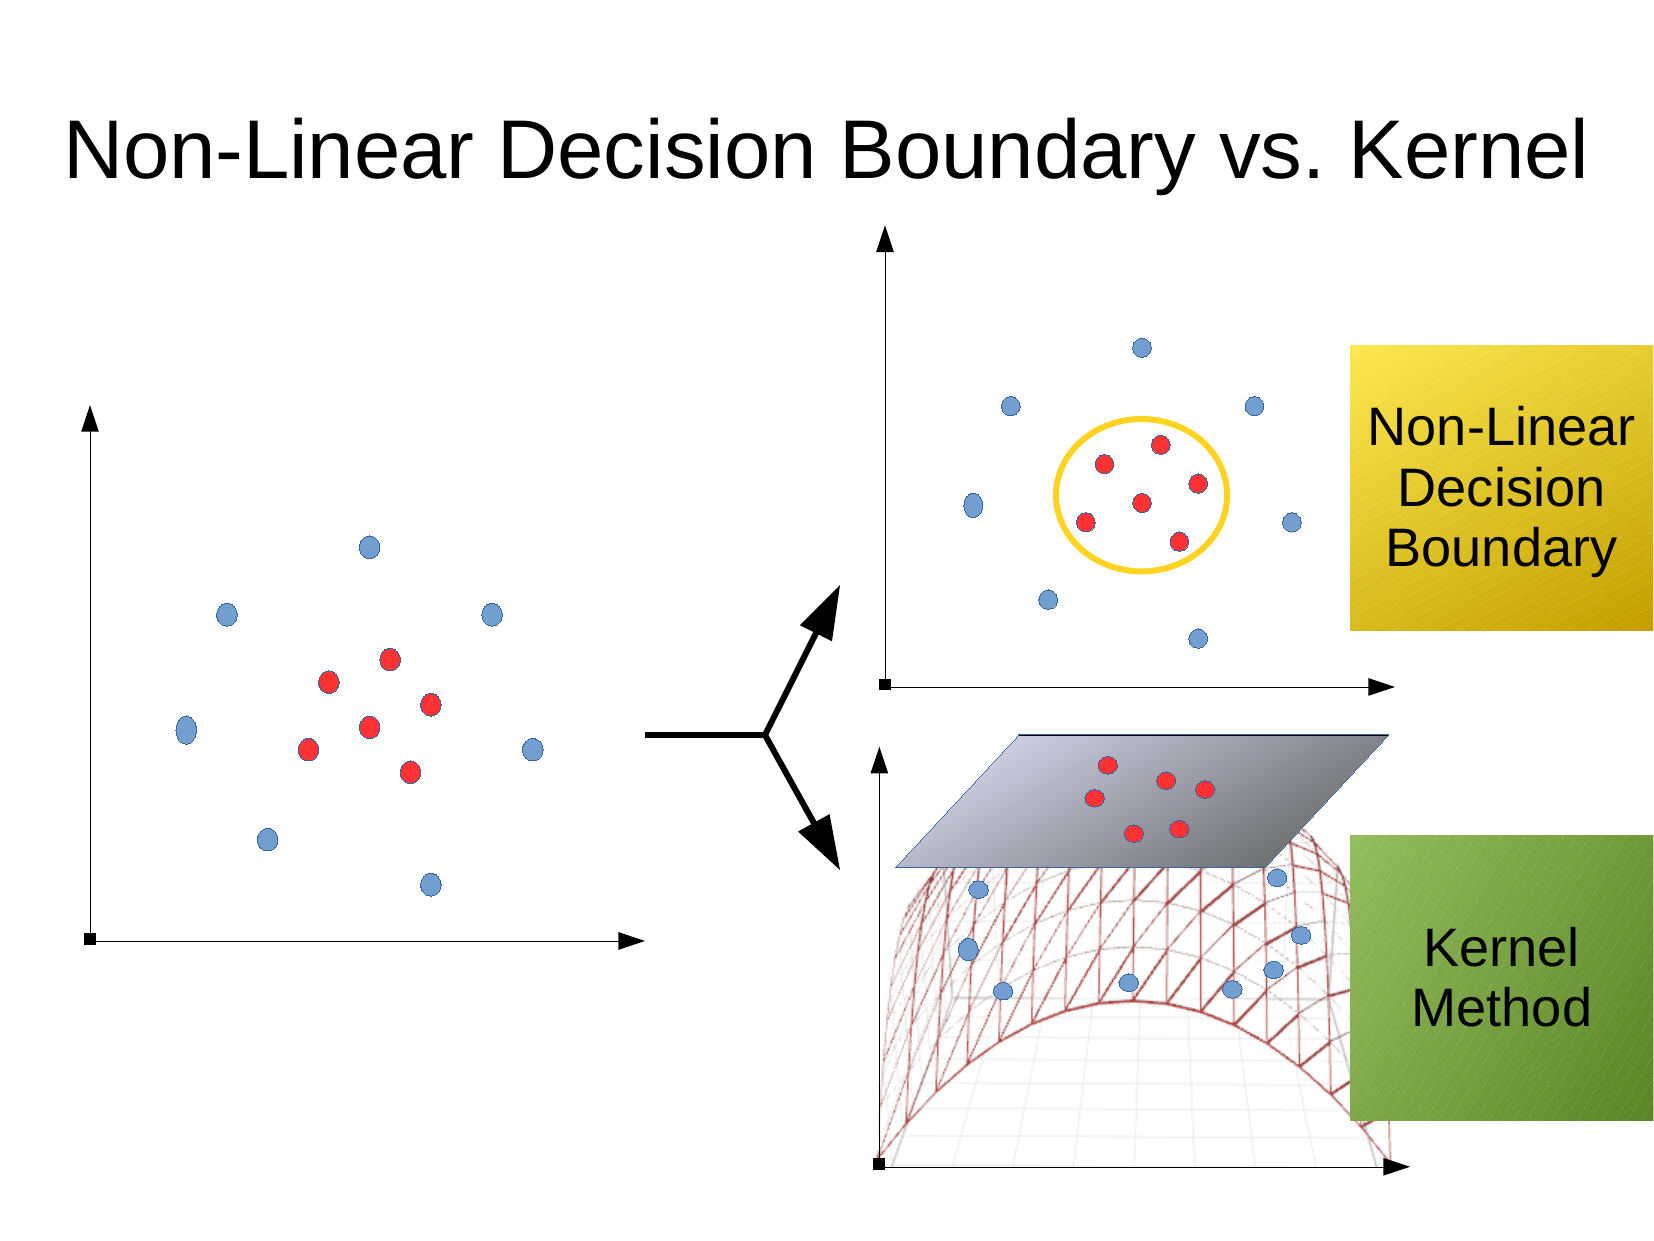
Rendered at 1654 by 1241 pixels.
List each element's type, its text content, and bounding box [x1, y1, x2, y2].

text_box Non-Linear Decision Boundary [1350, 345, 1654, 631]
picture [870, 734, 1402, 1167]
picture [870, 774, 879, 1168]
text_box [963, 493, 983, 518]
text_box [1188, 628, 1208, 649]
text_box [216, 603, 238, 627]
text_box [1038, 589, 1058, 610]
text_box [1132, 493, 1152, 513]
text_box [420, 693, 442, 717]
text_box [1222, 980, 1243, 999]
text_box [968, 880, 989, 899]
text_box Kernel Method [1350, 835, 1654, 1121]
text_box [359, 535, 380, 559]
text_box [1001, 396, 1021, 416]
text_box [895, 734, 1389, 868]
text_box [1291, 926, 1311, 945]
text_box [993, 982, 1013, 1000]
text_box [359, 716, 380, 739]
text_box [958, 938, 979, 961]
text_box [175, 715, 197, 745]
text_box [420, 873, 442, 897]
text_box [1076, 512, 1096, 532]
text_box [1132, 338, 1152, 358]
text_box [1282, 512, 1302, 533]
text_box [318, 670, 340, 694]
text_box [379, 648, 401, 671]
text_box [400, 760, 421, 784]
text_box [522, 738, 544, 761]
text_box [1188, 473, 1208, 494]
text_box [1170, 531, 1189, 552]
text_box [1263, 961, 1284, 979]
text_box [1118, 973, 1139, 992]
text_box [298, 738, 319, 761]
text_box [1267, 868, 1287, 887]
text_box [481, 603, 503, 627]
text_box [1151, 435, 1171, 455]
text_box [257, 828, 278, 851]
title Non-Linear Decision Boundary vs. Kernel [0, 45, 1654, 256]
text_box [1095, 454, 1114, 474]
text_box [1245, 396, 1264, 416]
